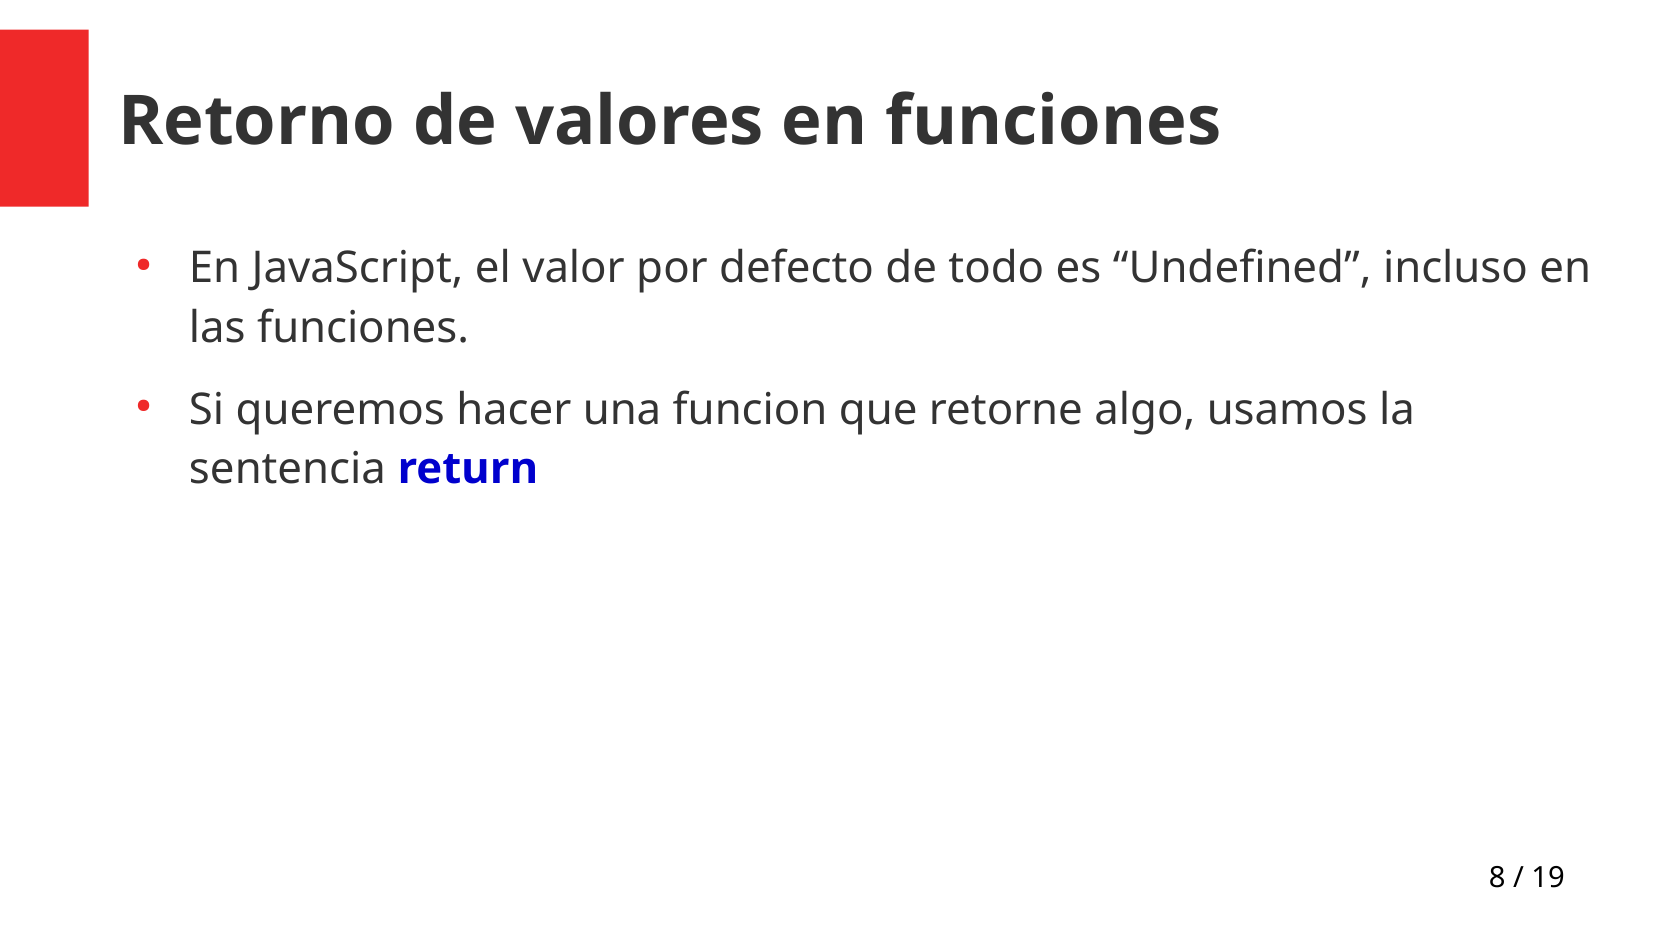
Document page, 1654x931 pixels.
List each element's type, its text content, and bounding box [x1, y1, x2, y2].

list En JavaScript, el valor por defecto de todo es “Undefined”, incluso en las funciones. Si queremos hacer una funcion que retorne algo, usamos la sentencia return [118, 236, 1595, 798]
title Retorno de valores en funciones [118, 29, 1595, 207]
